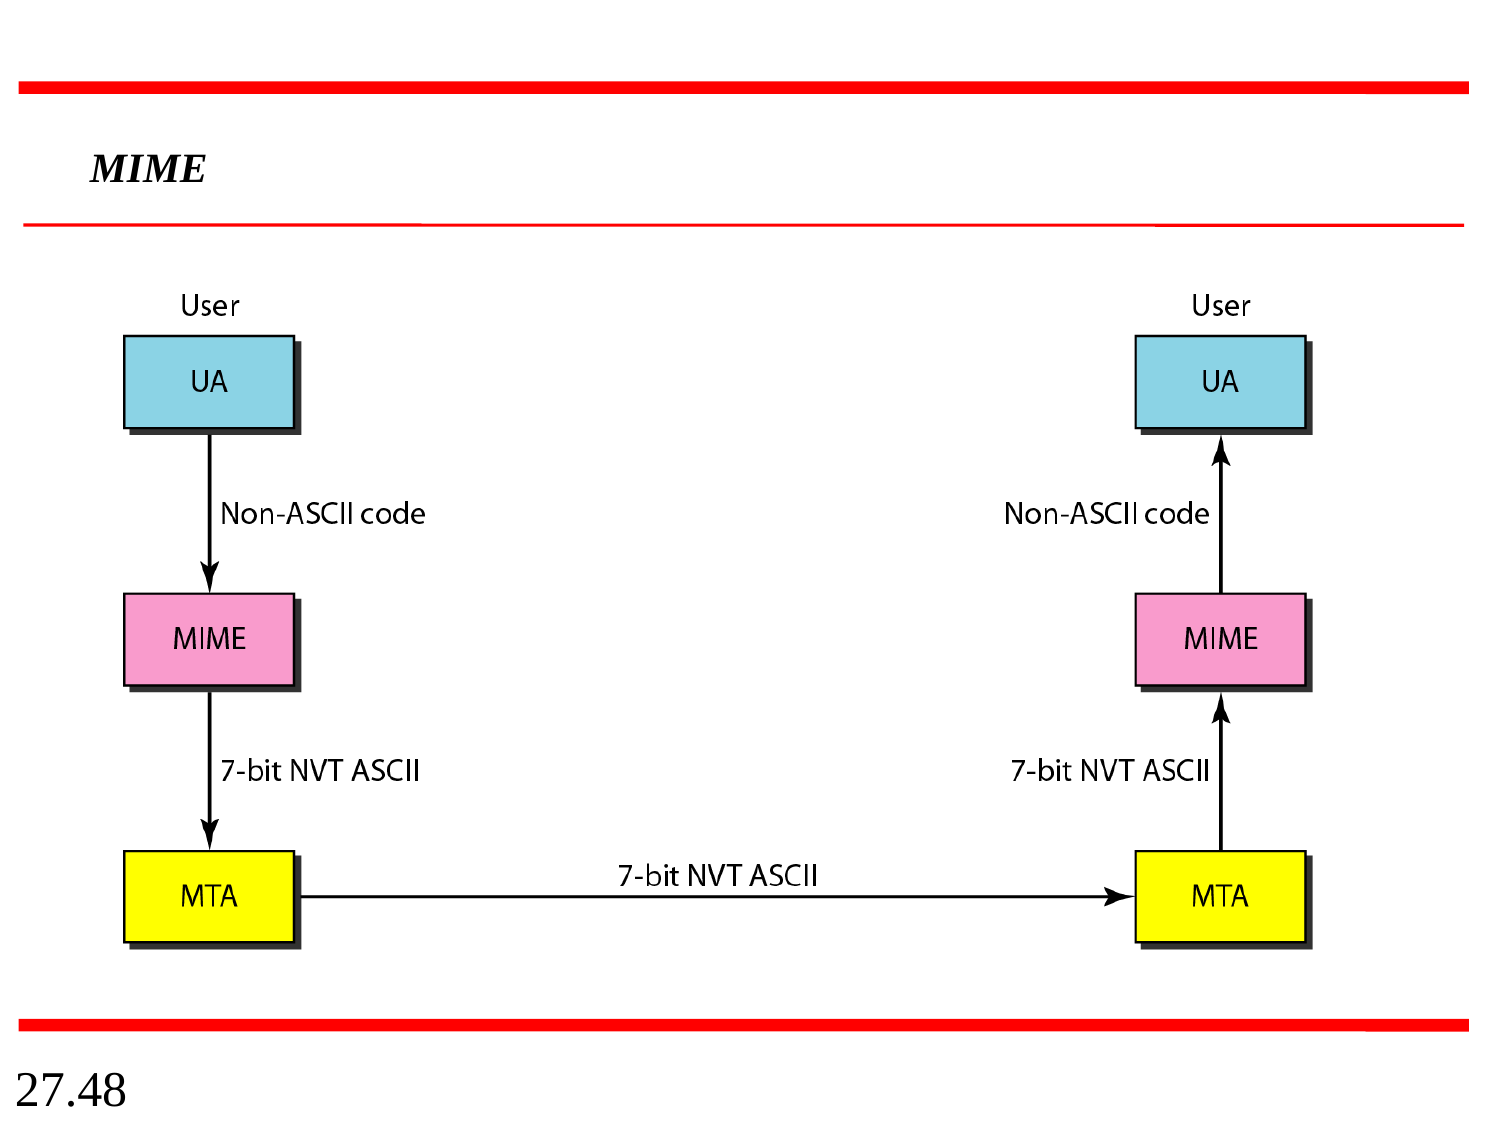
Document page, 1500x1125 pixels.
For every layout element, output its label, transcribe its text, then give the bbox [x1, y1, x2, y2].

picture [123, 289, 1313, 951]
text_box MIME [49, 124, 223, 201]
